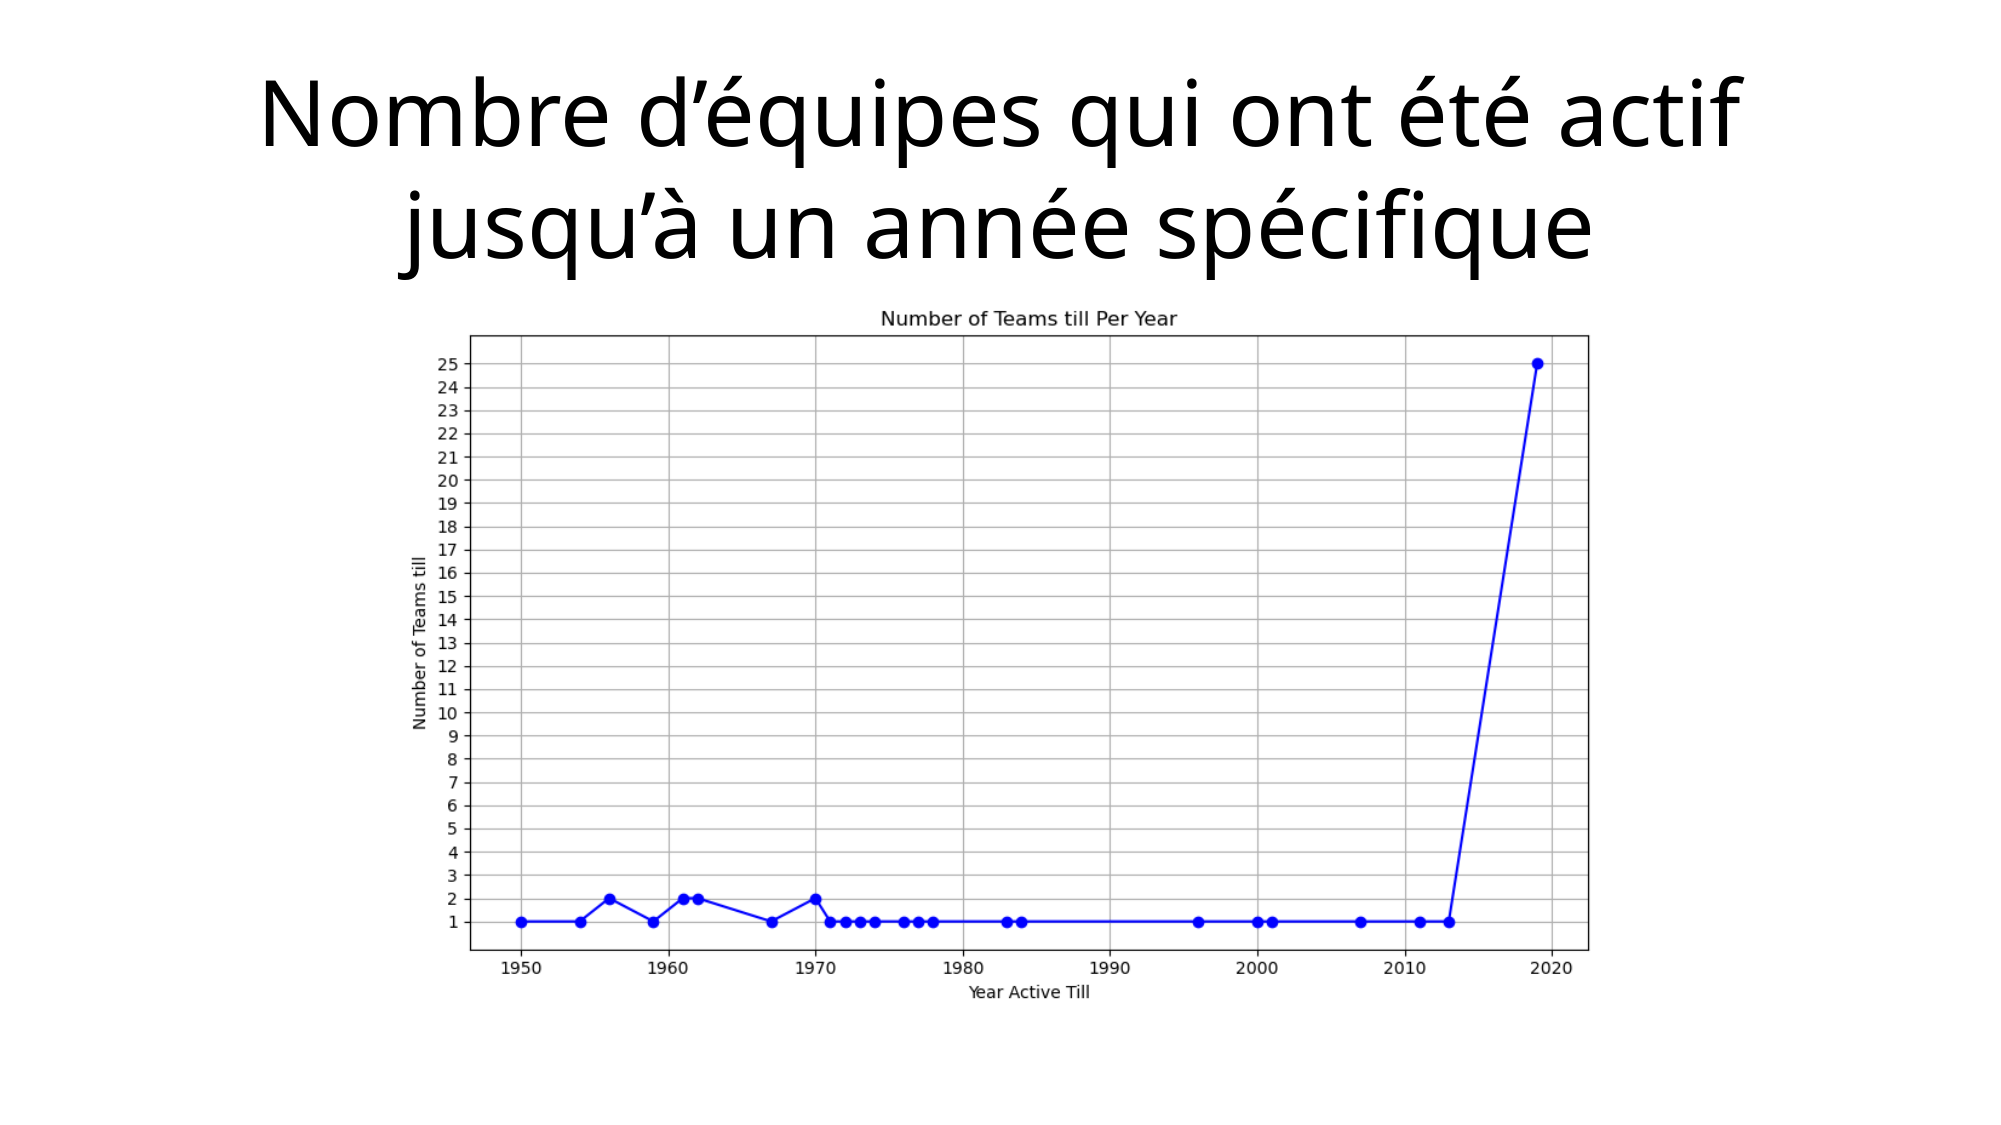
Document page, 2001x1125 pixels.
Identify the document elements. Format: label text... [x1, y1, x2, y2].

picture [401, 299, 1599, 1014]
title Nombre d’équipes qui ont été actif jusqu’à un année spécifique [137, 56, 1863, 282]
